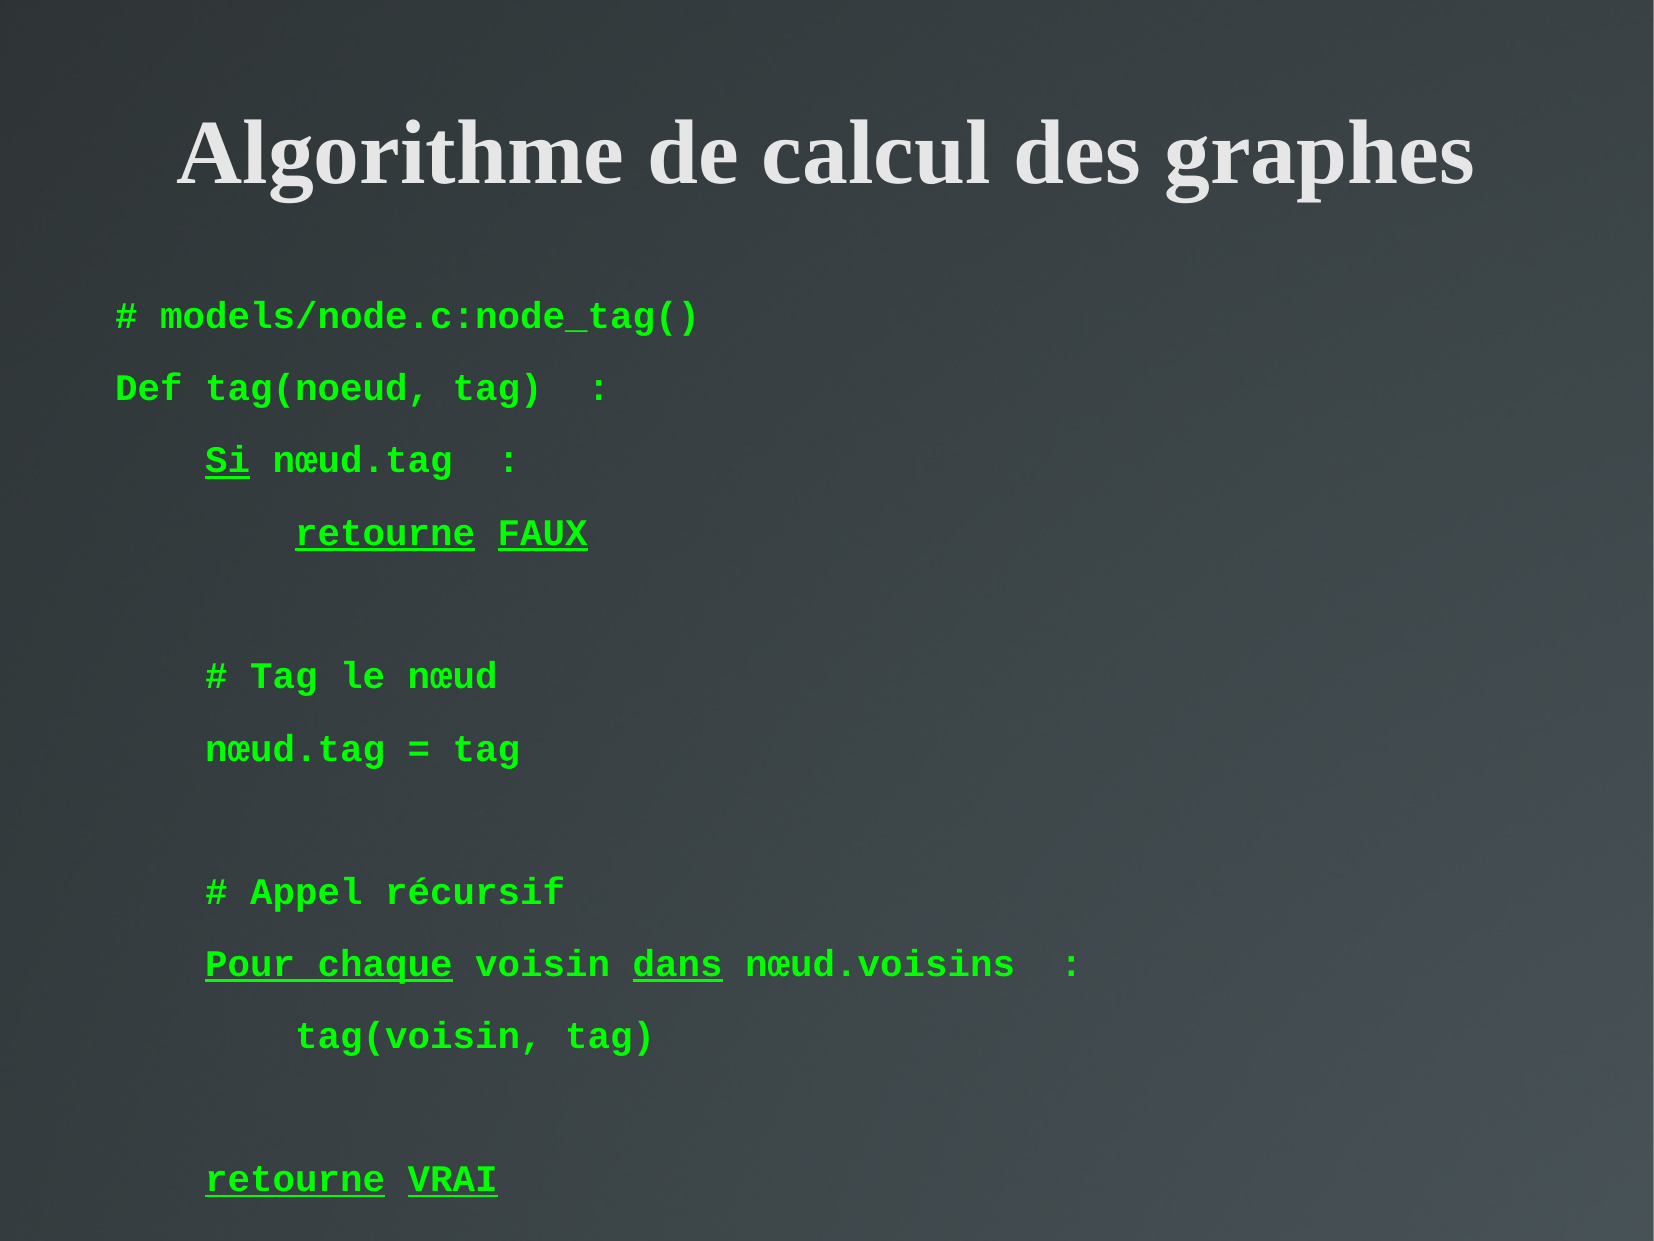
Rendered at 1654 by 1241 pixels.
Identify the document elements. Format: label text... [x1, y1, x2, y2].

list # models/node.c:node_tag() Def tag(noeud, tag) : Si nœud.tag : retourne FAUX # Tag le nœud nœud.tag = tag # Appel récursif Pour chaque voisin dans nœud.voisins : tag(voisin, tag) retourne VRAI [82, 290, 1571, 1139]
title Algorithme de calcul des graphes [82, 49, 1571, 257]
picture [0, 0, 1654, 1241]
